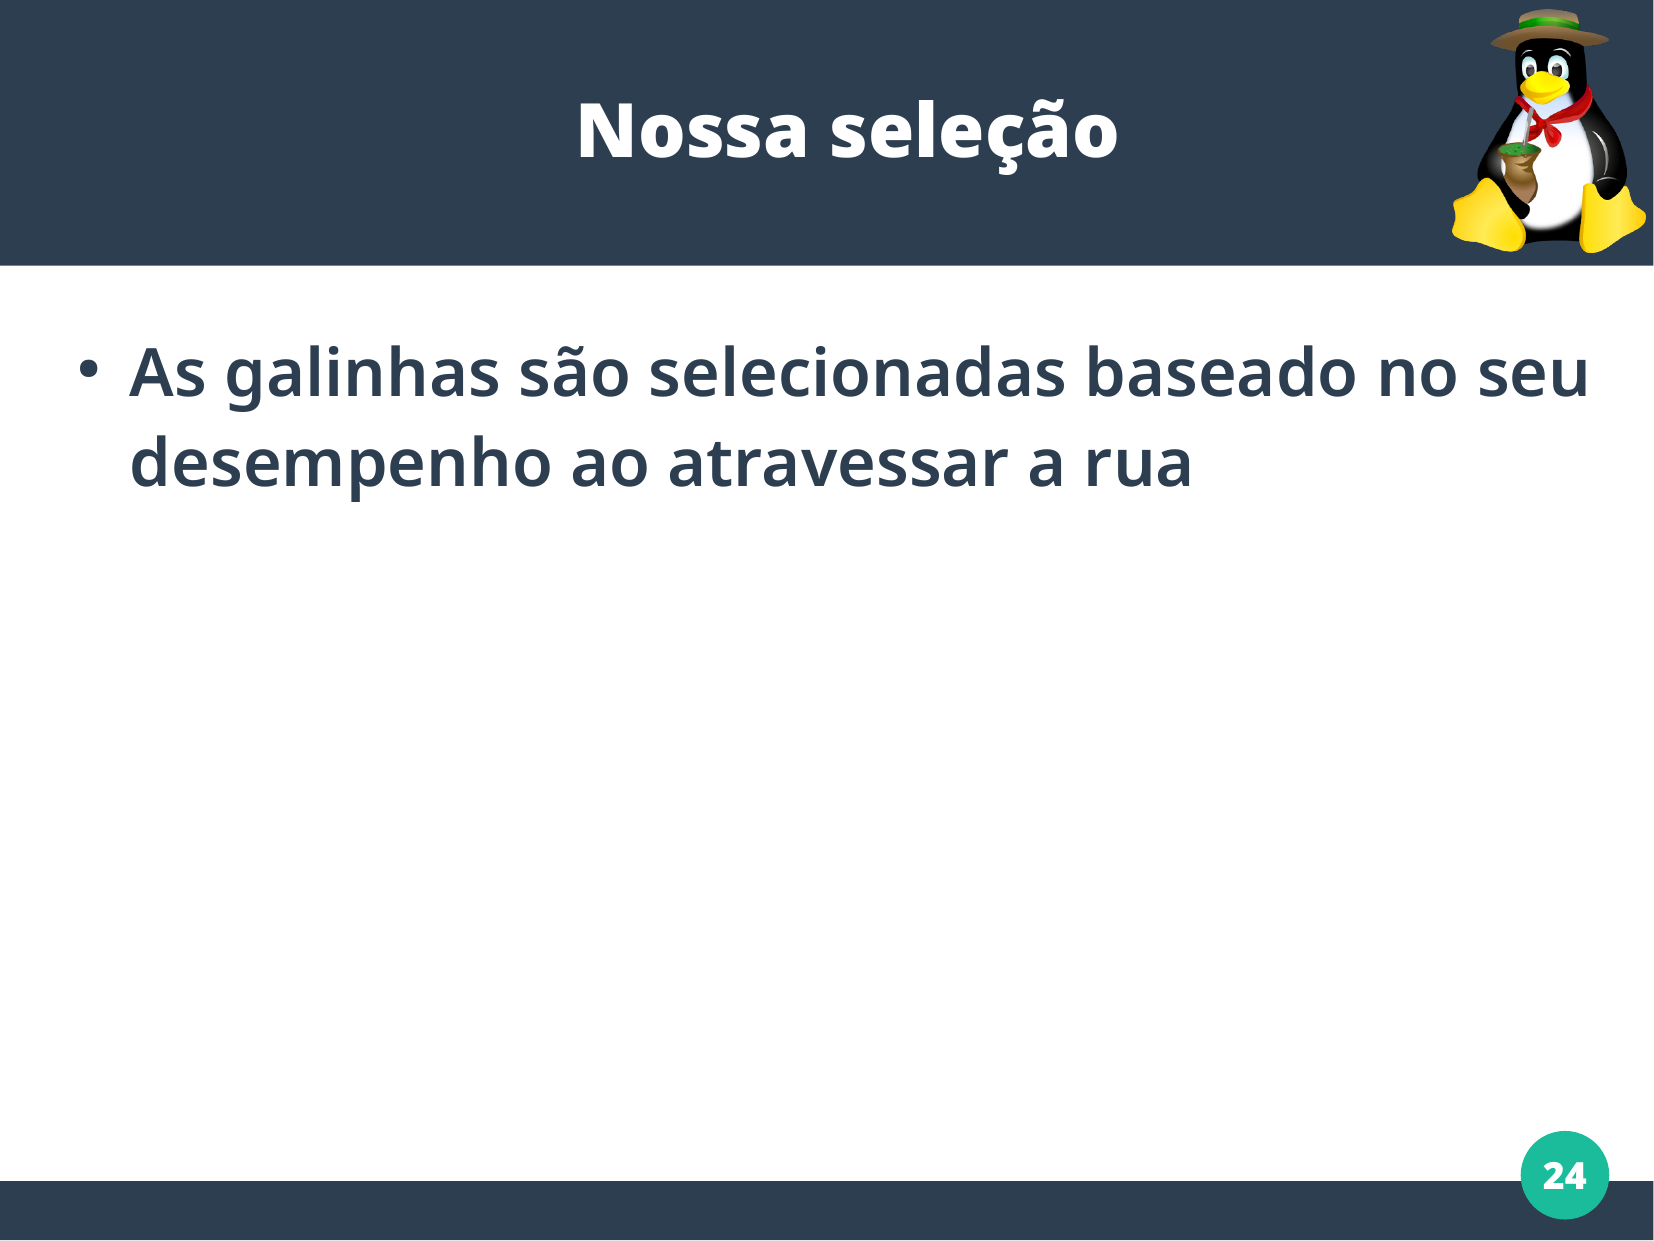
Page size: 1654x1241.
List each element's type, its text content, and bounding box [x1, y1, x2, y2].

title Nossa seleção [59, 49, 1452, 207]
picture [1452, 9, 1646, 253]
list As galinhas são selecionadas baseado no seu desempenho ao atravessar a rua [59, 324, 1595, 1152]
